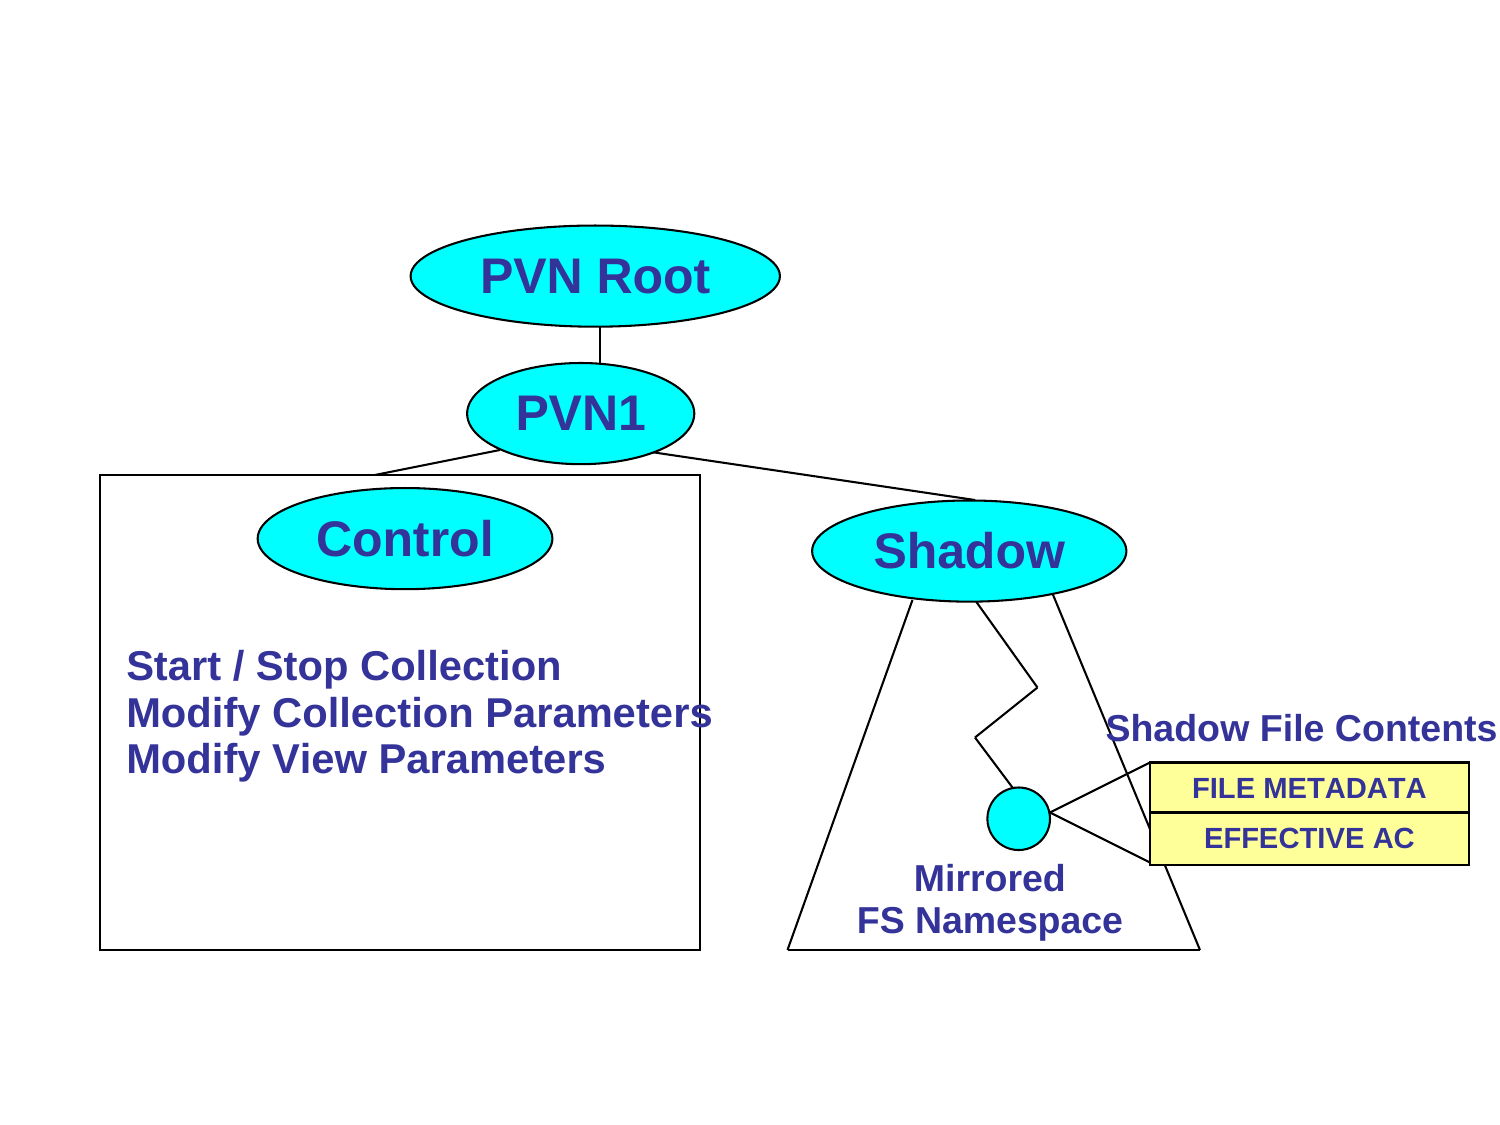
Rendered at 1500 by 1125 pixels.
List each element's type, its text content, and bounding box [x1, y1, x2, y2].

text_box Start / Stop Collection Modify Collection Parameters Modify View Parameters [99, 474, 700, 951]
text_box PVN1 [467, 363, 695, 465]
text_box Shadow [812, 500, 1127, 602]
text_box PVN Root [410, 225, 780, 327]
text_box Shadow File Contents [1090, 699, 1500, 758]
text_box EFFECTIVE AC [1149, 812, 1469, 865]
text_box FILE METADATA [1149, 762, 1469, 812]
text_box [987, 787, 1051, 849]
text_box Mirrored FS Namespace [842, 849, 1138, 950]
